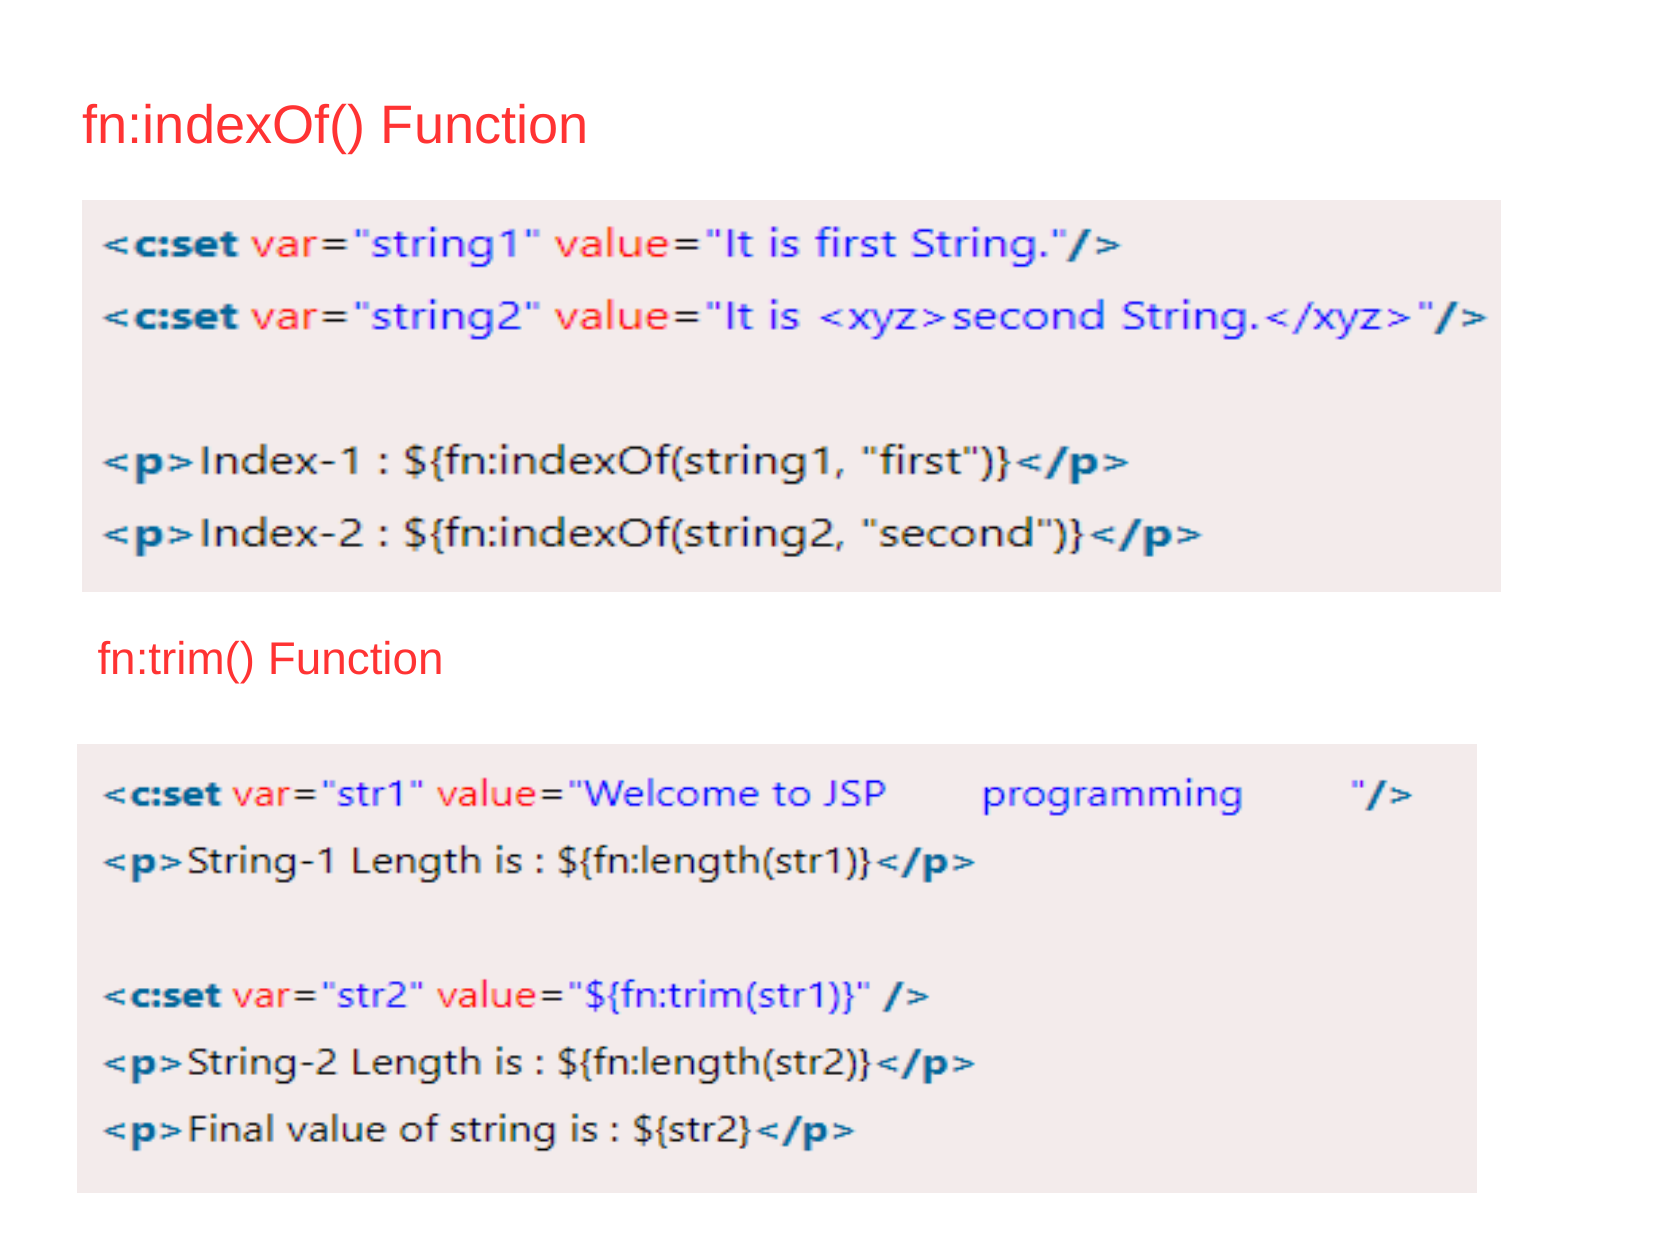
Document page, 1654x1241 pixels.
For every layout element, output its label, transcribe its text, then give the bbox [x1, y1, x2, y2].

text_box fn:trim() Function [82, 625, 792, 709]
title fn:indexOf() Function [82, 49, 1571, 201]
picture [82, 201, 1501, 592]
picture [77, 744, 1477, 1193]
